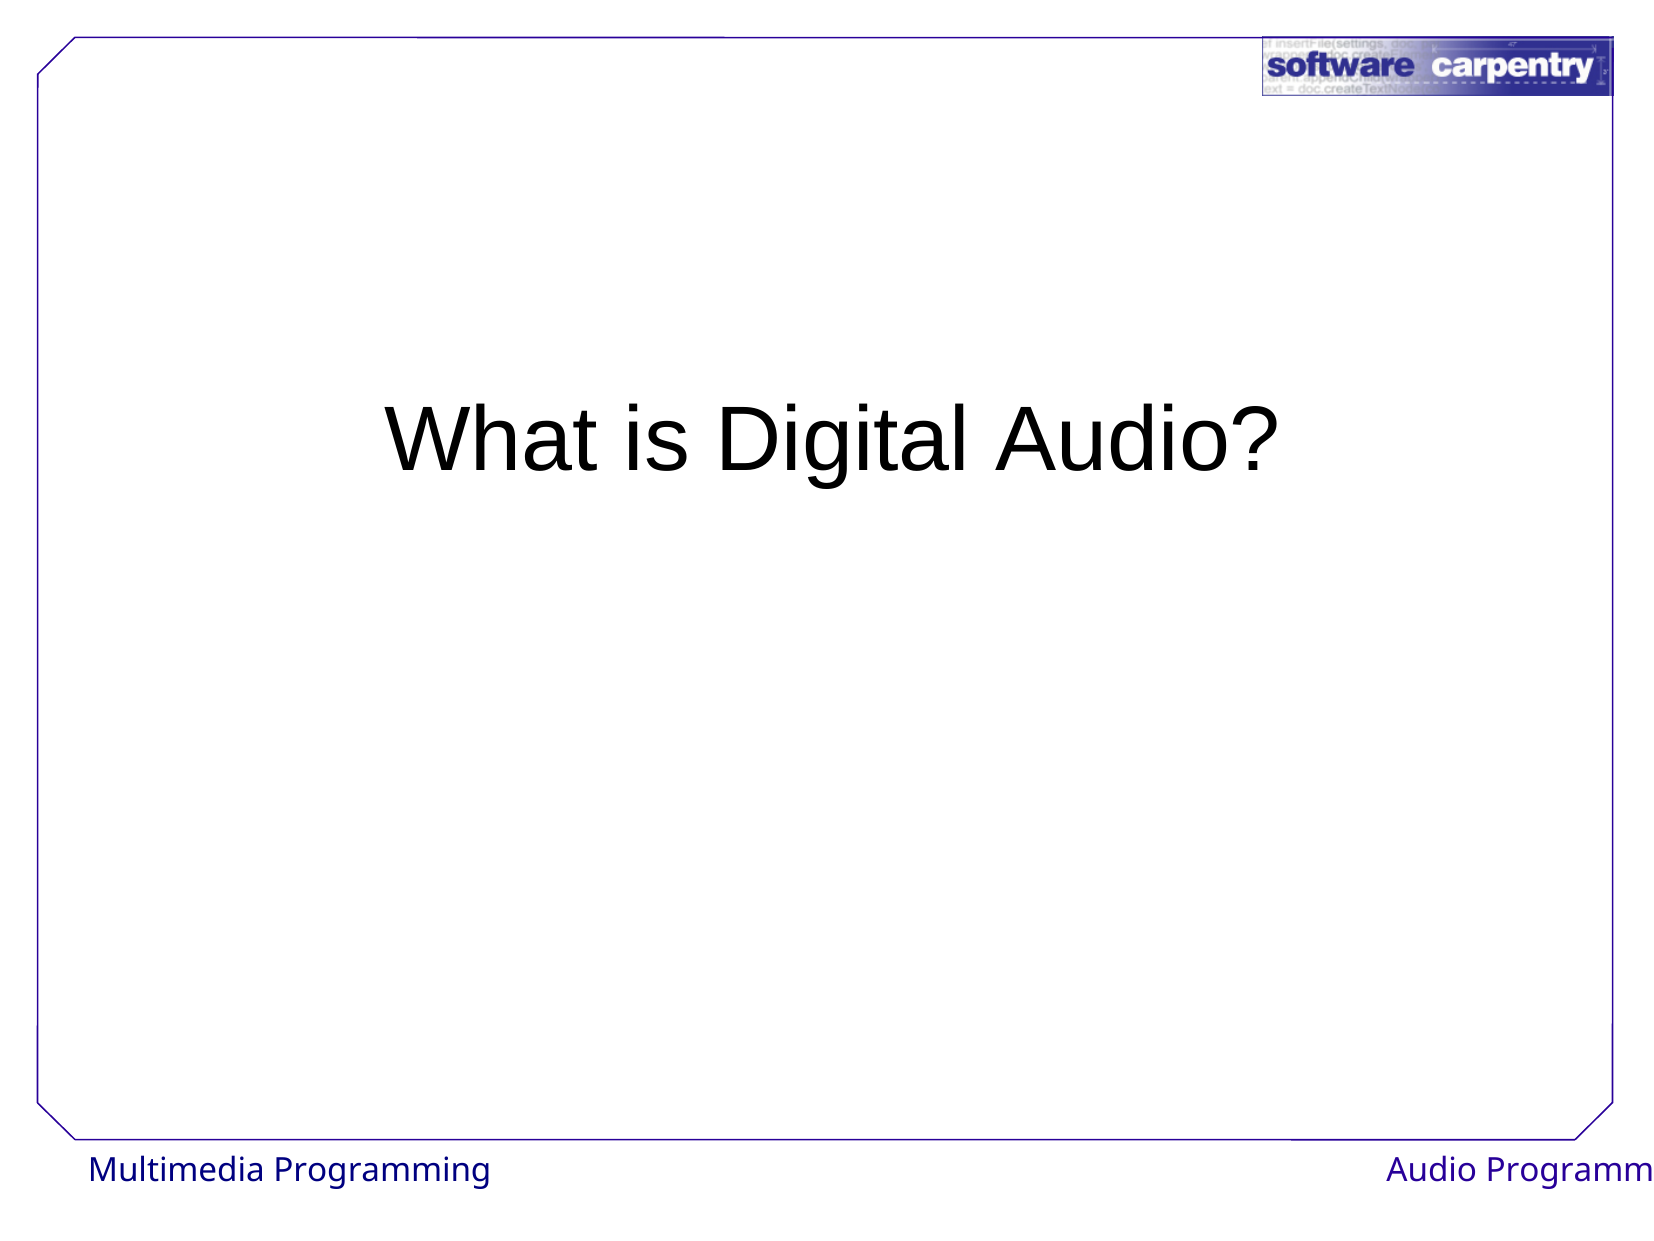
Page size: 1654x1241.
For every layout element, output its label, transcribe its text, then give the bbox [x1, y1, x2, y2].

picture [1262, 36, 1614, 96]
text_box What is Digital Audio? [162, 381, 1505, 869]
